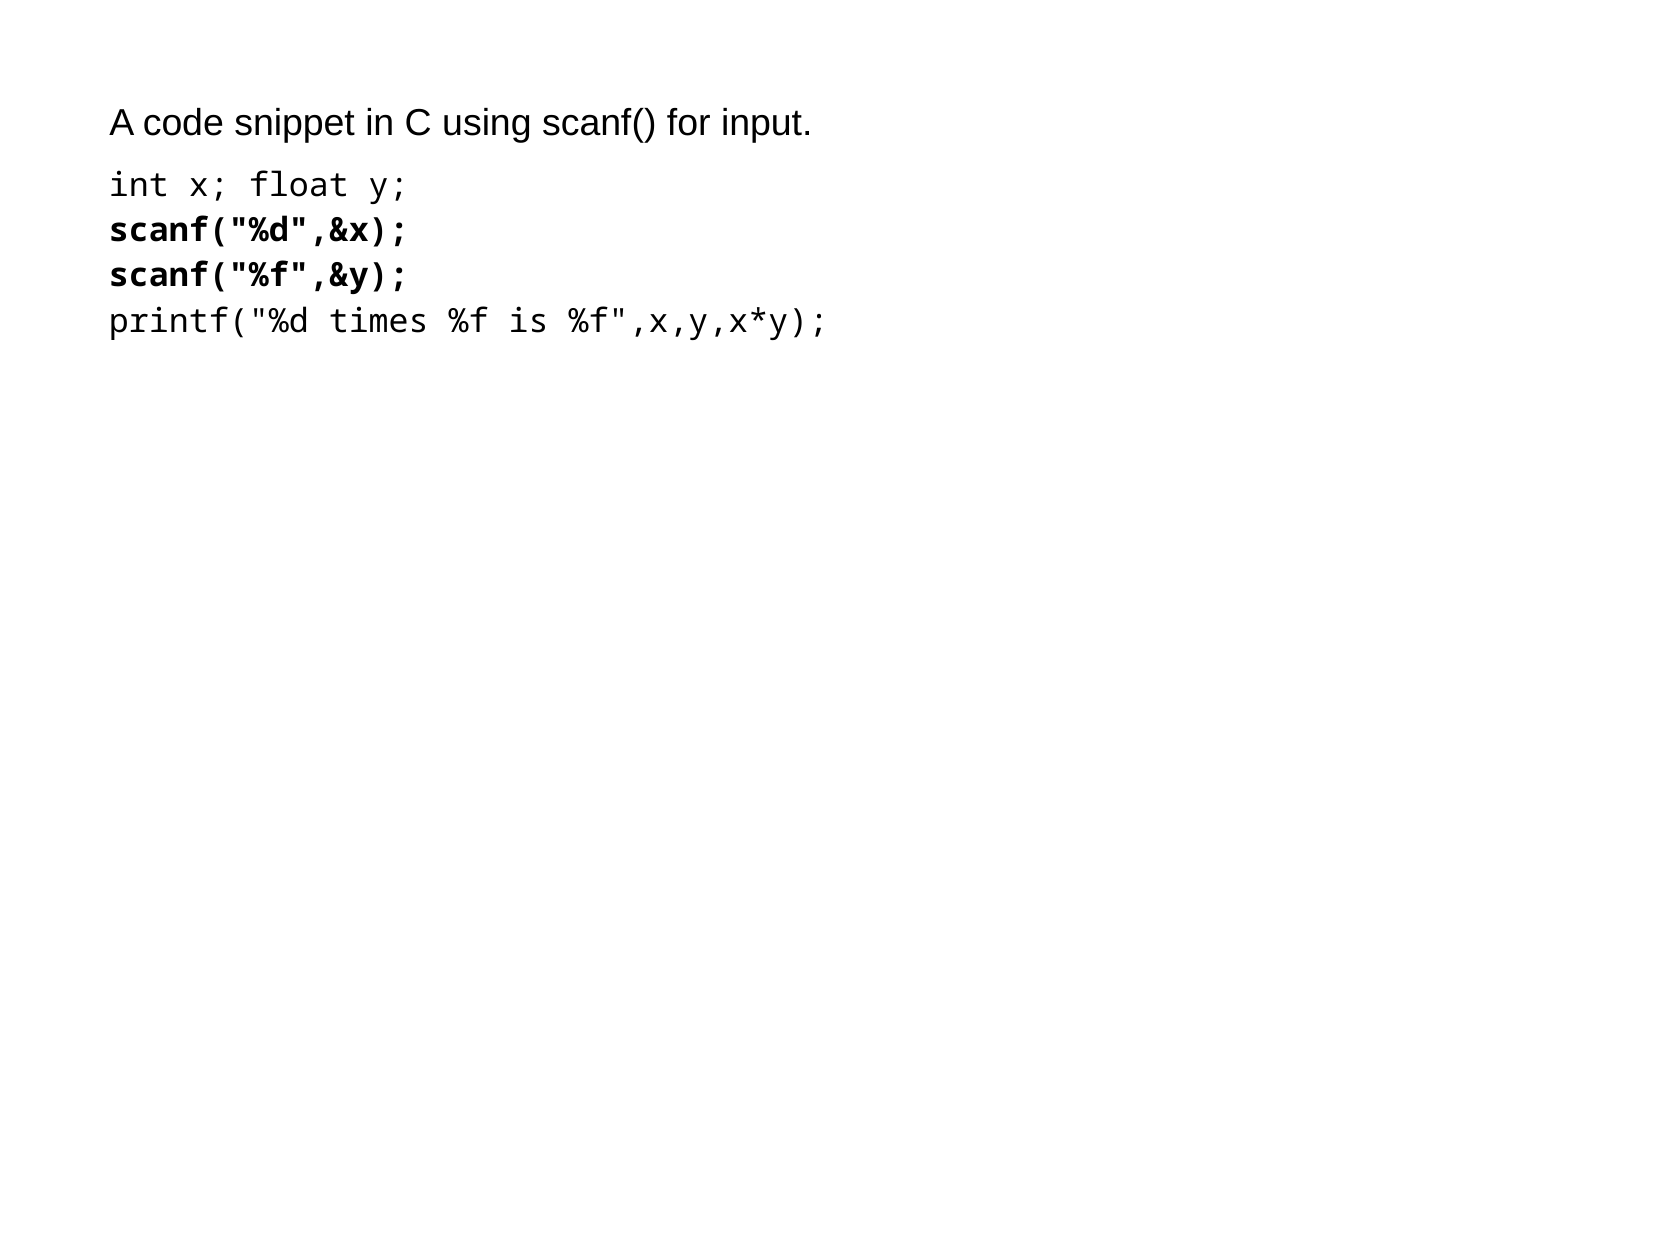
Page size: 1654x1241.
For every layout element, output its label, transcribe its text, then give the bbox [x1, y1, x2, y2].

text_box A code snippet in C using scanf() for input. [94, 94, 828, 152]
text_box int x; float y; scanf("%d",&x); scanf("%f",&y); printf("%d times %f is %f",x,y,x*y); [94, 153, 844, 326]
